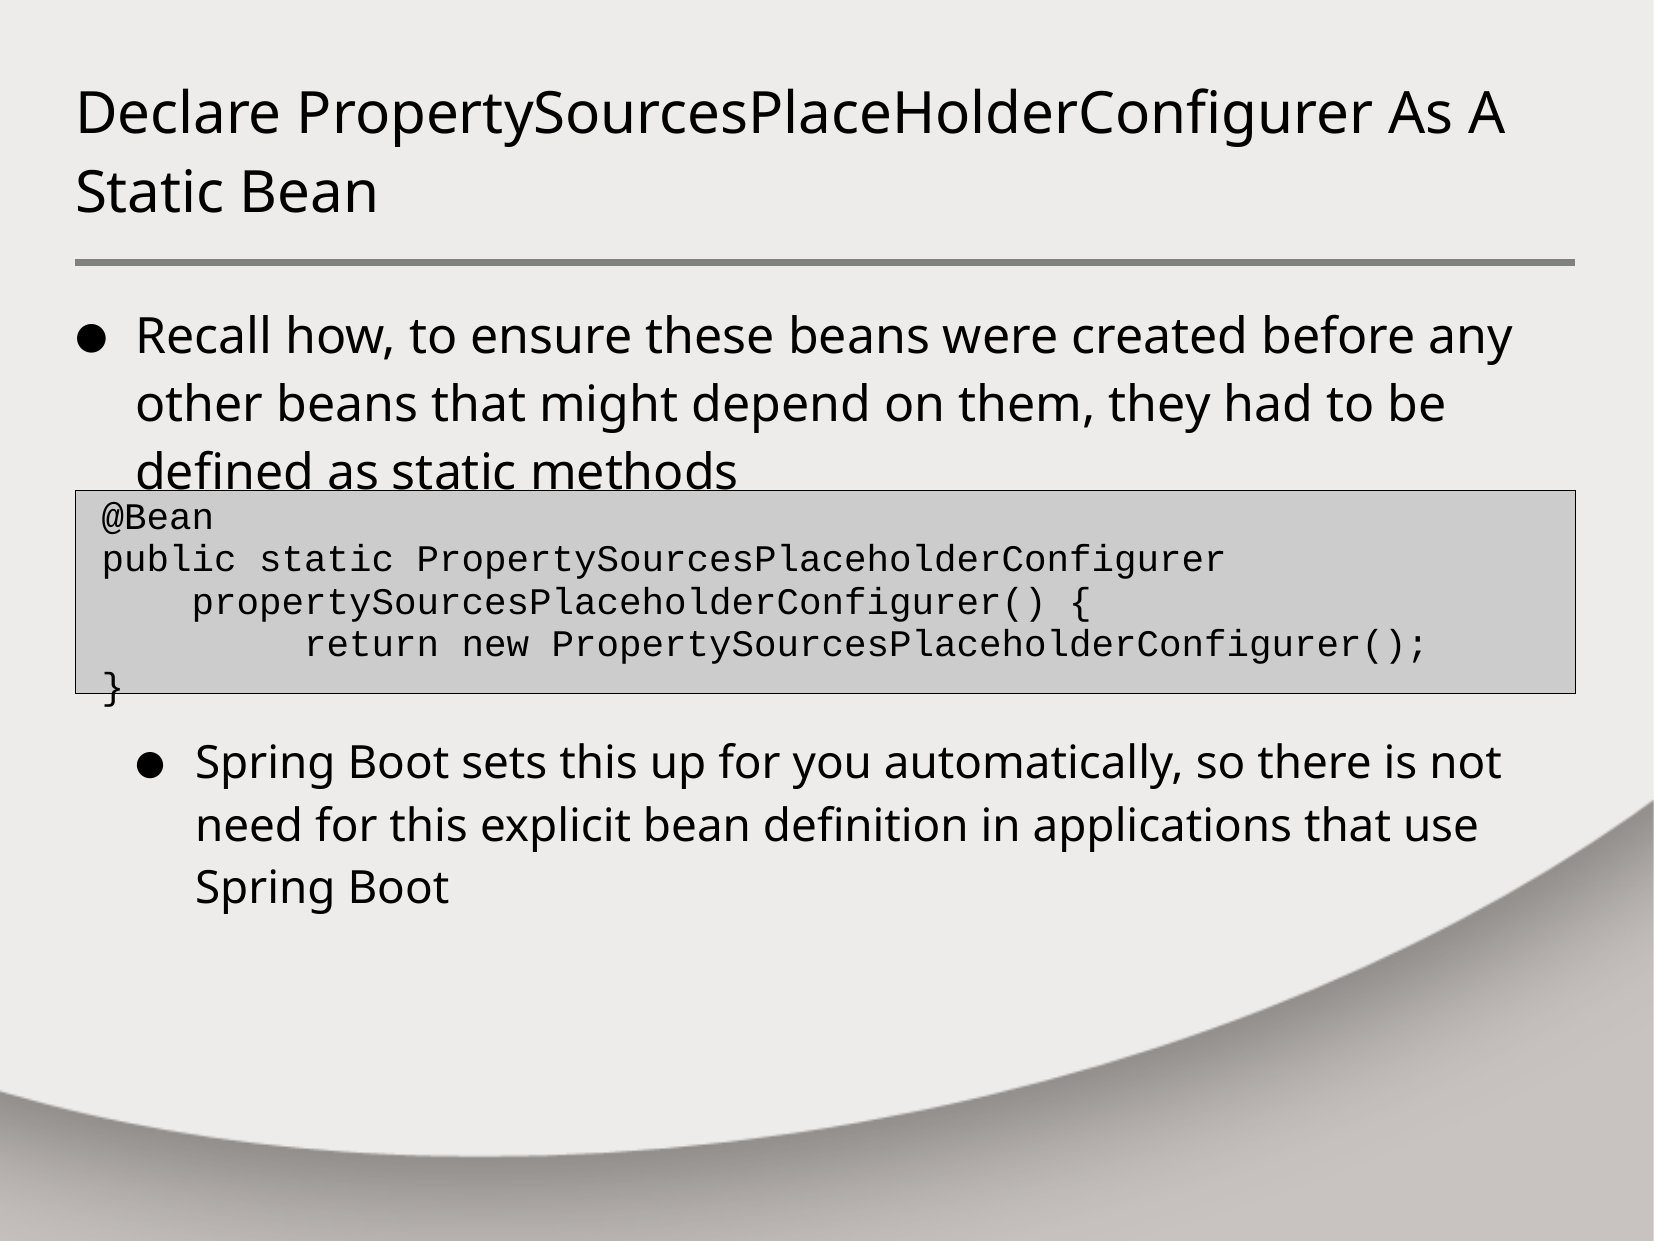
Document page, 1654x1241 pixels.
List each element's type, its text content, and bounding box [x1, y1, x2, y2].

list Recall how, to ensure these beans were created before any other beans that might depend on them, they had to be defined as static methods Spring Boot sets this up for you automatically, so there is not need for this explicit bean definition in applications that use Spring Boot [75, 694, 1576, 1163]
picture [0, 0, 1654, 1241]
list Recall how, to ensure these beans were created before any other beans that might depend on them, they had to be defined as static methods Spring Boot sets this up for you automatically, so there is not need for this explicit bean definition in applications that use Spring Boot [75, 300, 1576, 490]
title Declare PropertySourcesPlaceHolderConfigurer As A Static Bean [75, 75, 1576, 226]
text_box @Bean public static PropertySourcesPlaceholderConfigurer propertySourcesPlaceholderConfigurer() { return new PropertySourcesPlaceholderConfigurer(); } [75, 490, 1576, 694]
